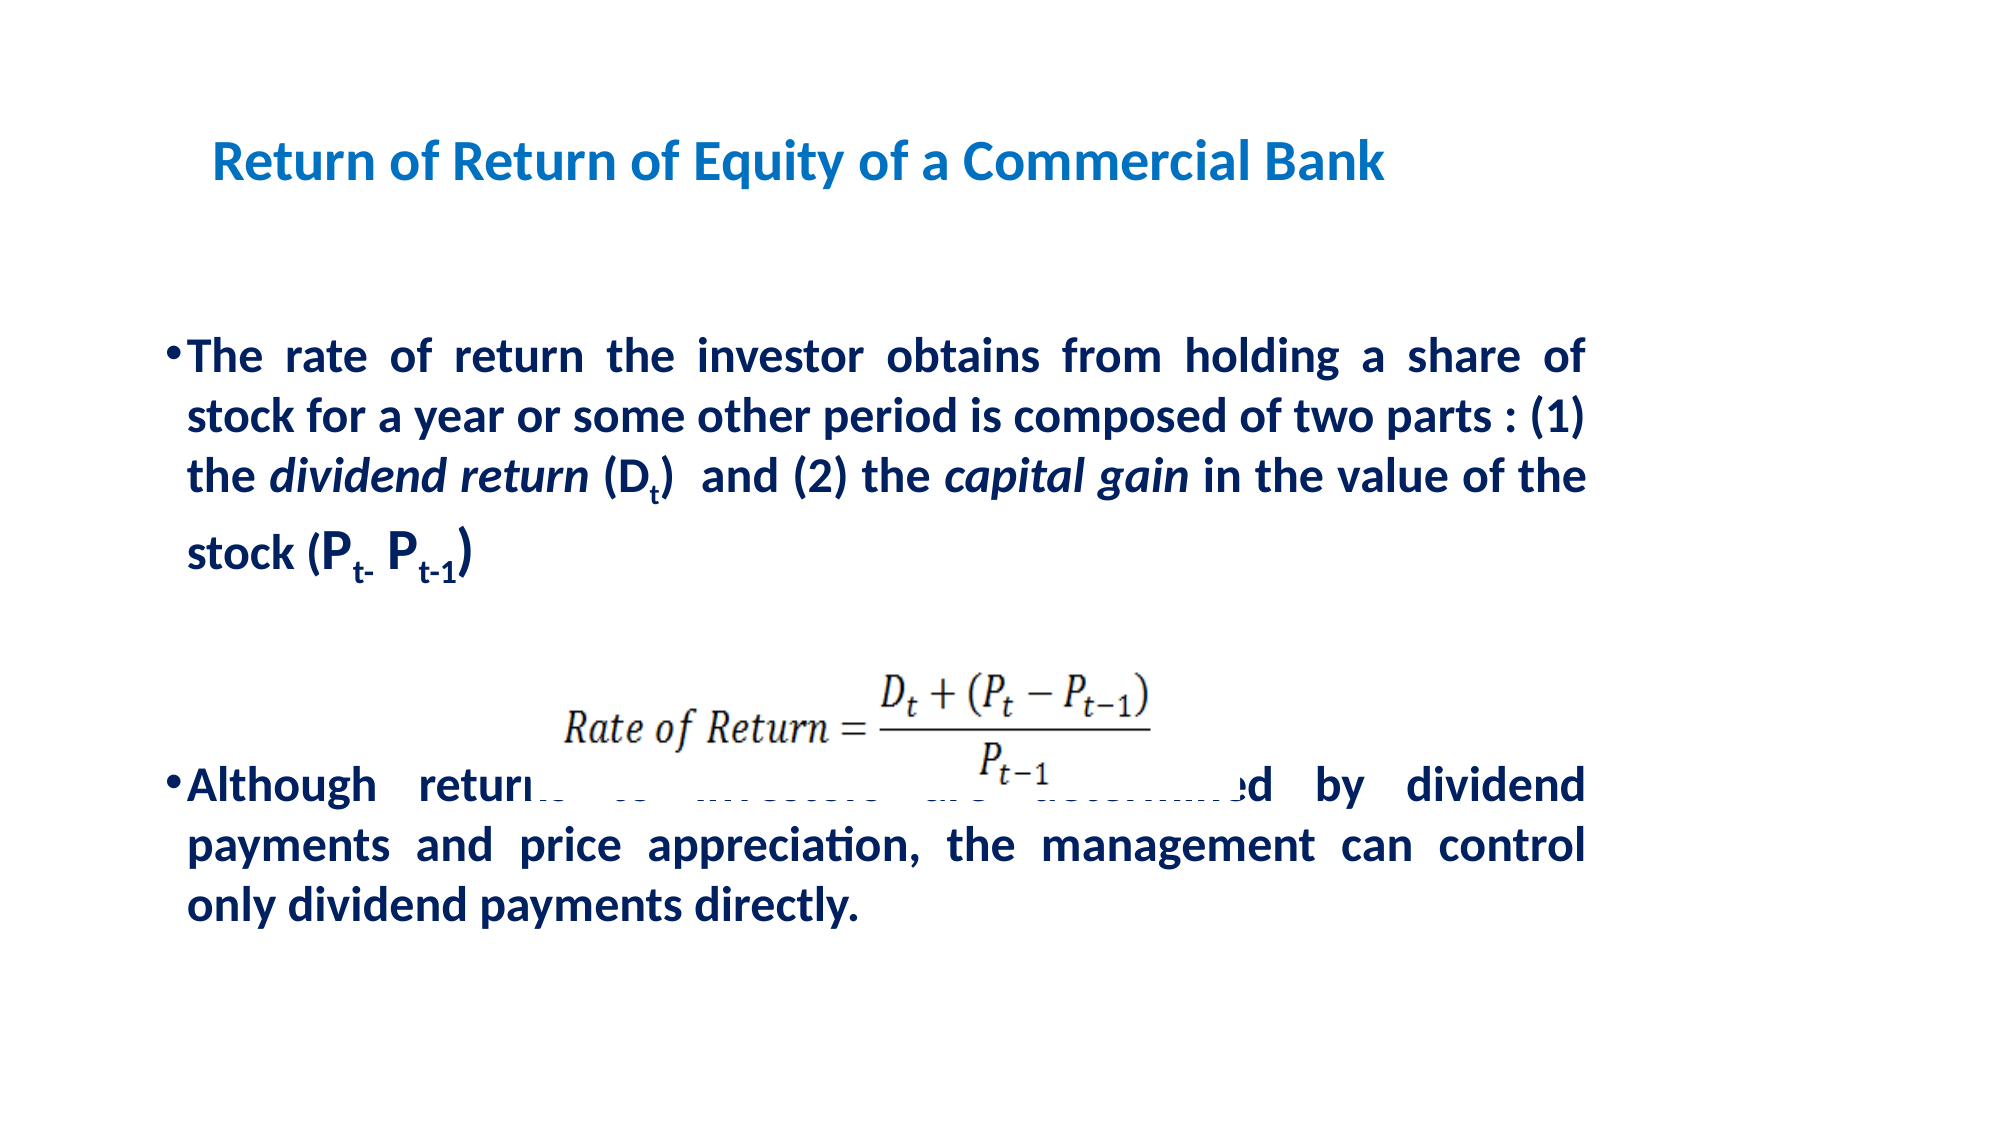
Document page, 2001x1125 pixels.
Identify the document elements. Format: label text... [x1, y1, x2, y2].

text_box The rate of return the investor obtains from holding a share of stock for a year or some other period is composed of two parts : (1) the dividend return (Dt) and (2) the capital gain in the value of the stock (Pt- Pt-1) Although returns to investors are determined by dividend payments and price appreciation, the management can control only dividend payments directly. [150, 315, 1603, 1025]
picture [530, 649, 1241, 800]
text_box Return of Return of Equity of a Commercial Bank [197, 114, 1724, 200]
